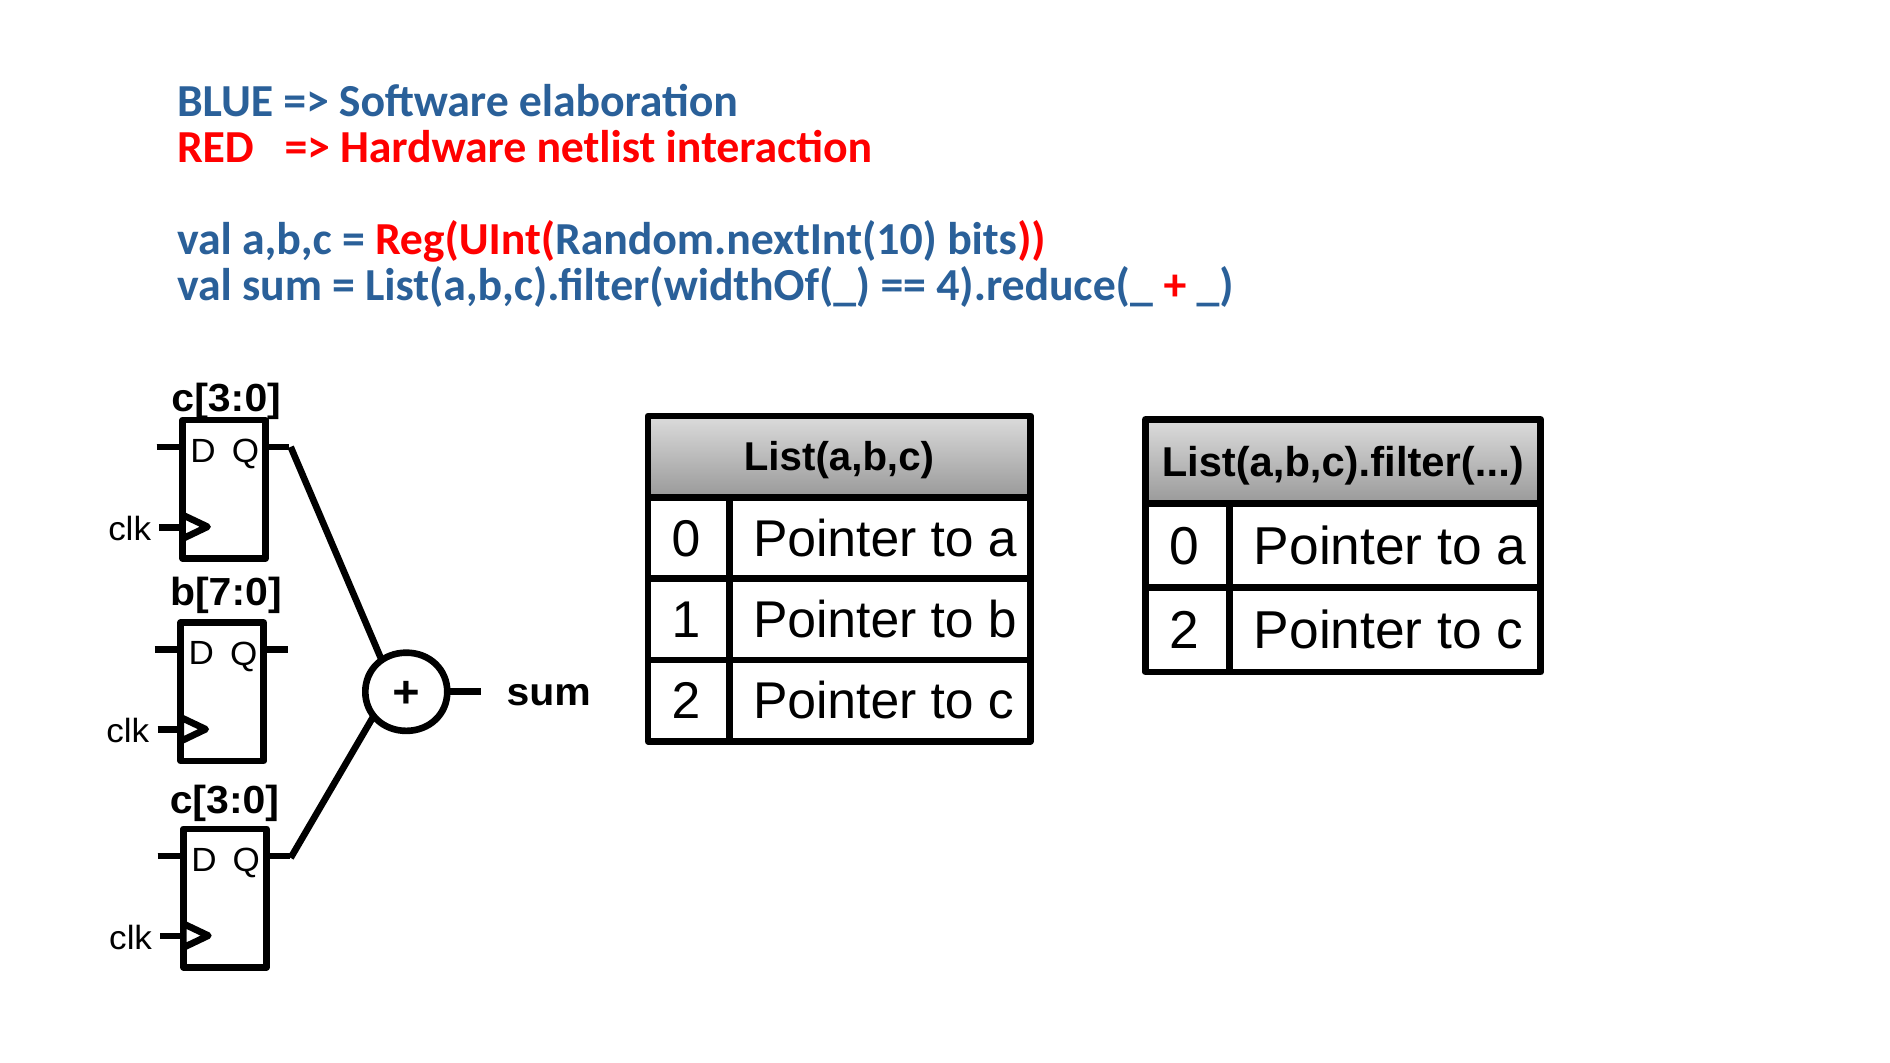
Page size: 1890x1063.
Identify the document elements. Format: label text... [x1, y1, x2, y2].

picture [74, 365, 613, 971]
picture [1141, 416, 1545, 676]
picture [644, 412, 1034, 745]
text_box BLUE => Software elaboration RED => Hardware netlist interaction val a,b,c = Reg(UInt(Random.nextInt(10) bits)) val sum = List(a,b,c).filter(widthOf(_) == 4).reduce(_ + _) [141, 75, 1382, 319]
